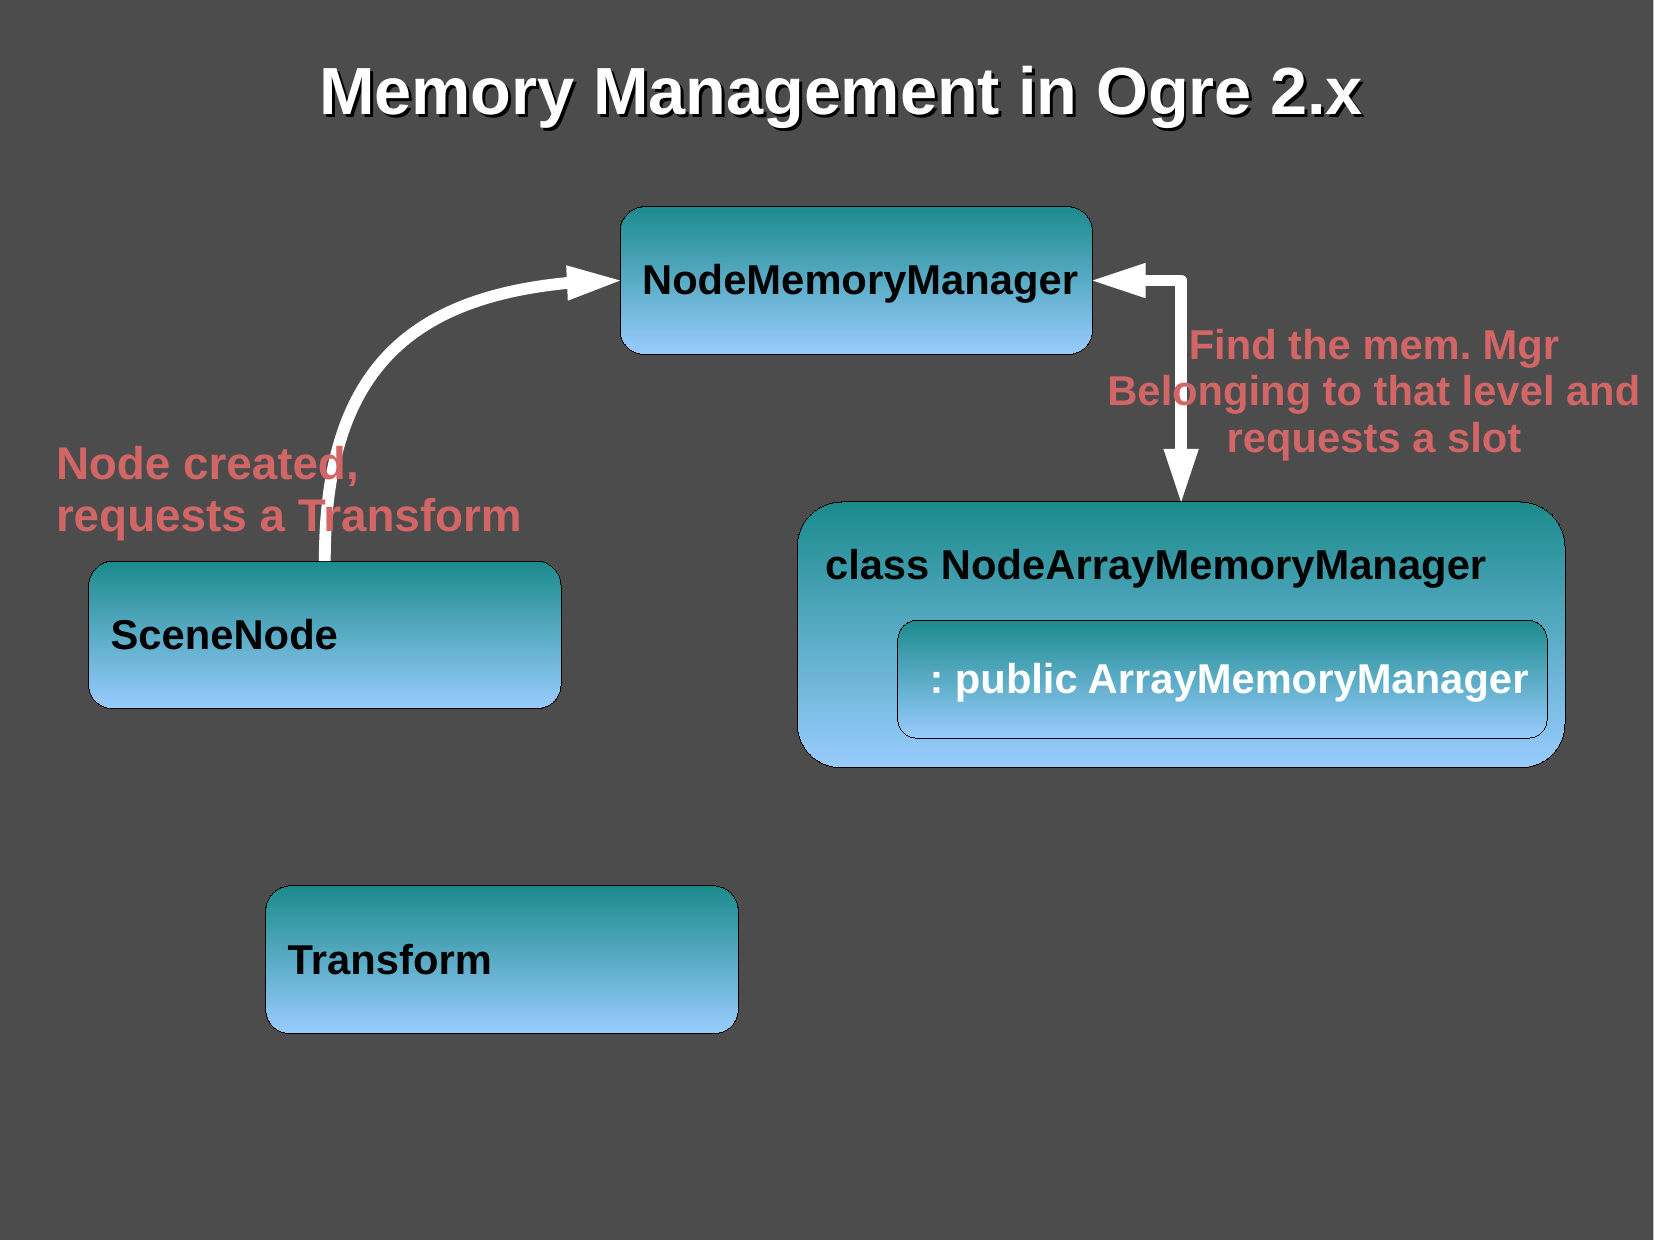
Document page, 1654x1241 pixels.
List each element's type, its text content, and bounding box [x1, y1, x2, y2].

text_box Memory Management in Ogre 2.x [265, 46, 1418, 137]
text_box Node created, requests a Transform [41, 429, 573, 550]
text_box NodeMemoryManager [620, 206, 1093, 355]
text_box : public ArrayMemoryManager [897, 620, 1548, 739]
text_box class NodeArrayMemoryManager [797, 501, 1566, 768]
text_box Transform [265, 885, 739, 1034]
text_box SceneNode [88, 561, 562, 709]
